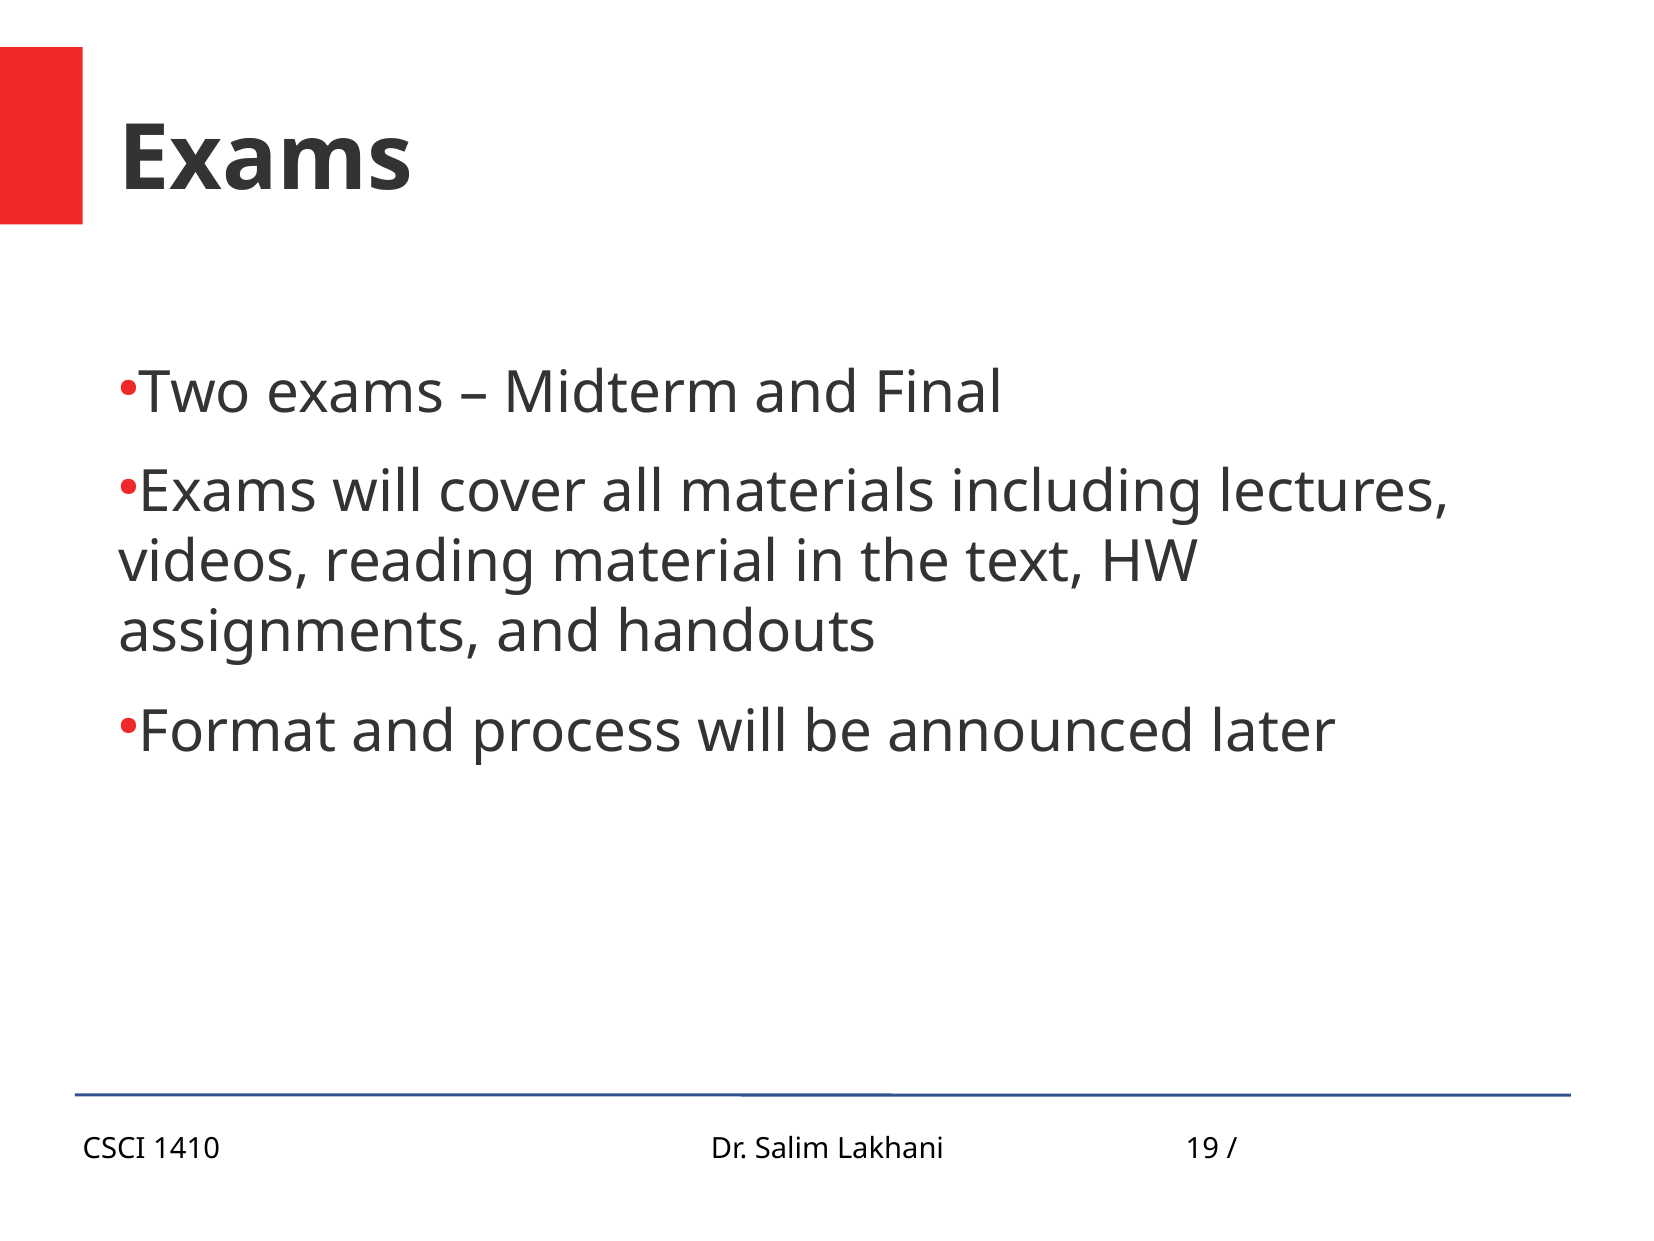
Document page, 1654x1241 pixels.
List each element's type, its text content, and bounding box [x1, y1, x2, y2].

text_box / [1185, 1129, 1571, 1216]
title Exams [118, 49, 1571, 257]
text_box Dr. Salim Lakhani [565, 1129, 1090, 1216]
list Two exams – Midterm and Final Exams will cover all materials including lectures, videos, reading material in the text, HW assignments, and handouts Format and process will be announced later [118, 354, 1536, 1074]
text_box CSCI 1410 [82, 1129, 468, 1216]
